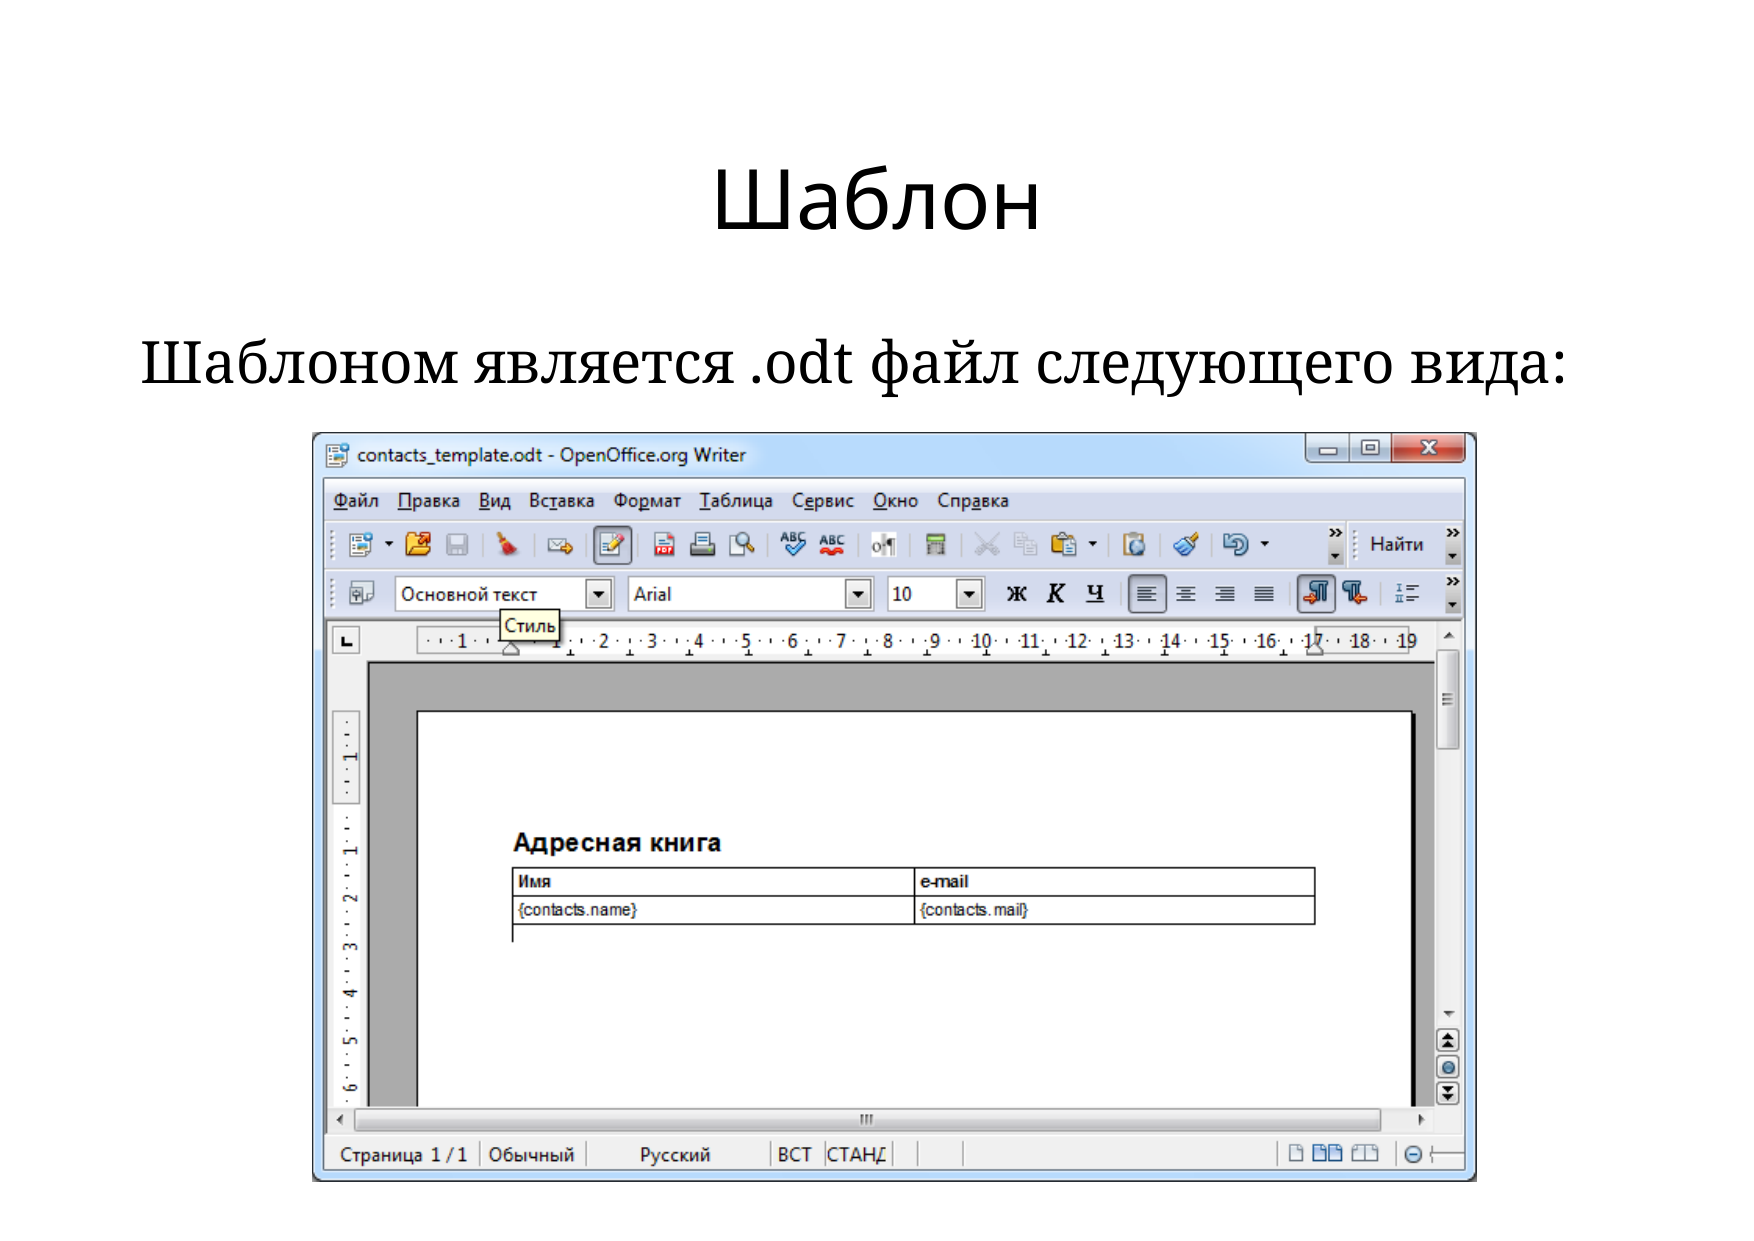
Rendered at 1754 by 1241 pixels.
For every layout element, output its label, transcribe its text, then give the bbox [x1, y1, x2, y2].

picture [312, 432, 1477, 1182]
title Шаблон [140, 103, 1614, 292]
list Шаблоном является .odt файл следующего вида: [140, 321, 1614, 1063]
